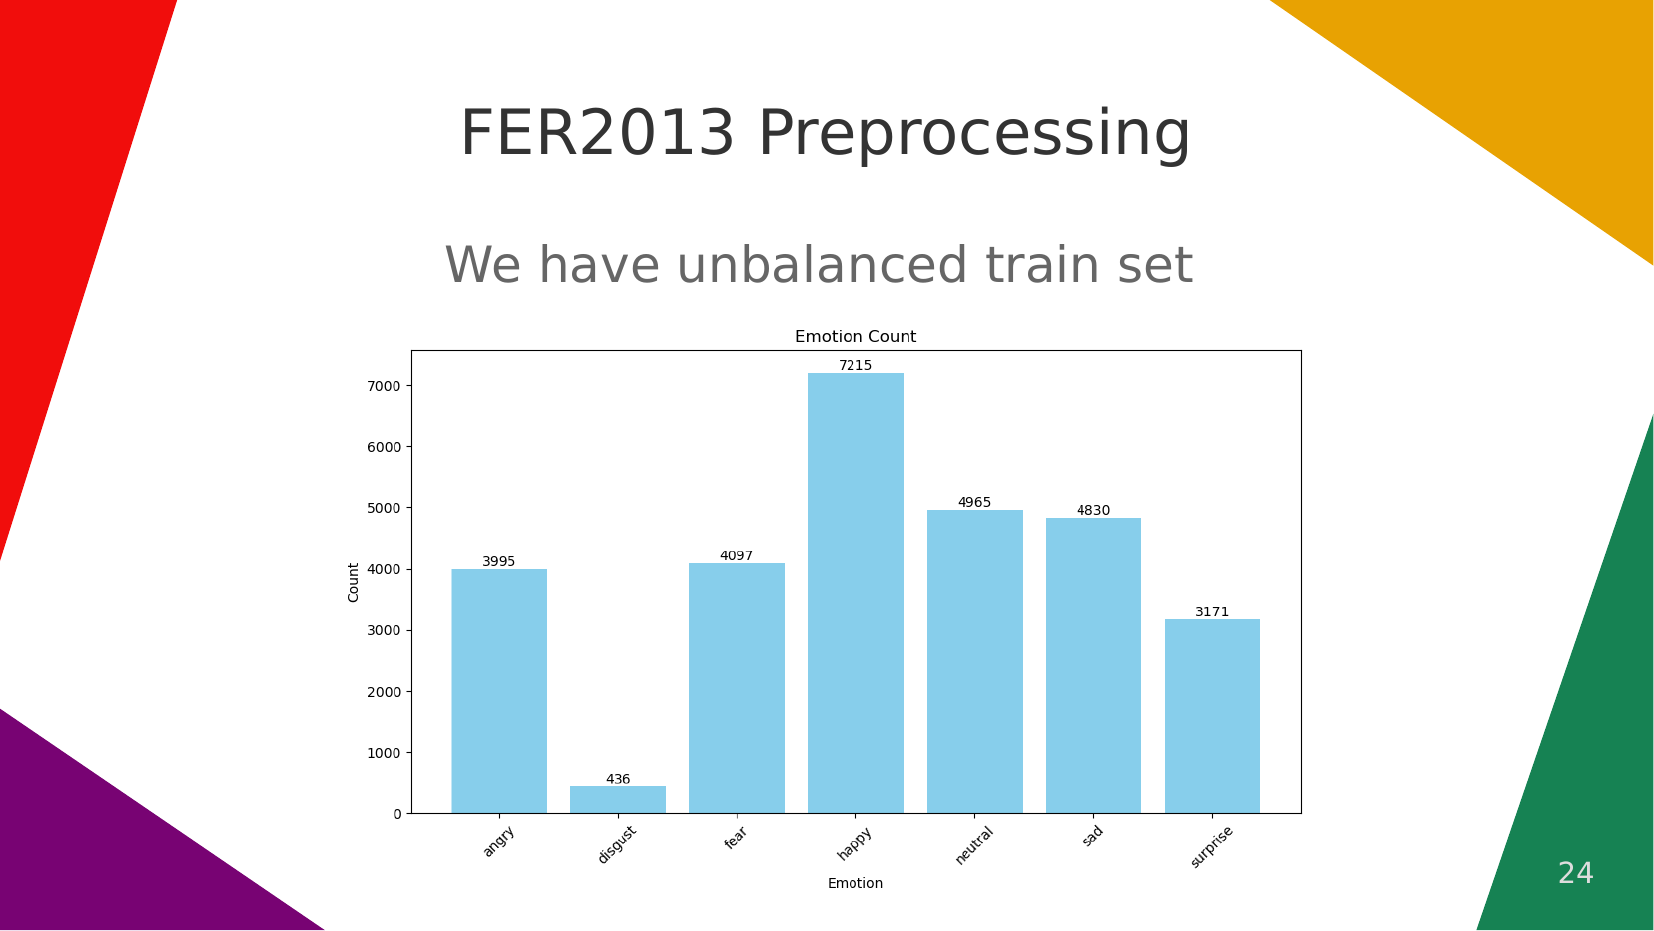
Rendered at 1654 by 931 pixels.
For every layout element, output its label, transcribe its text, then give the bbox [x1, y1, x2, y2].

title FER2013 Preprocessing [118, 59, 1536, 207]
list We have unbalanced train set [118, 236, 1536, 827]
picture [337, 320, 1309, 901]
